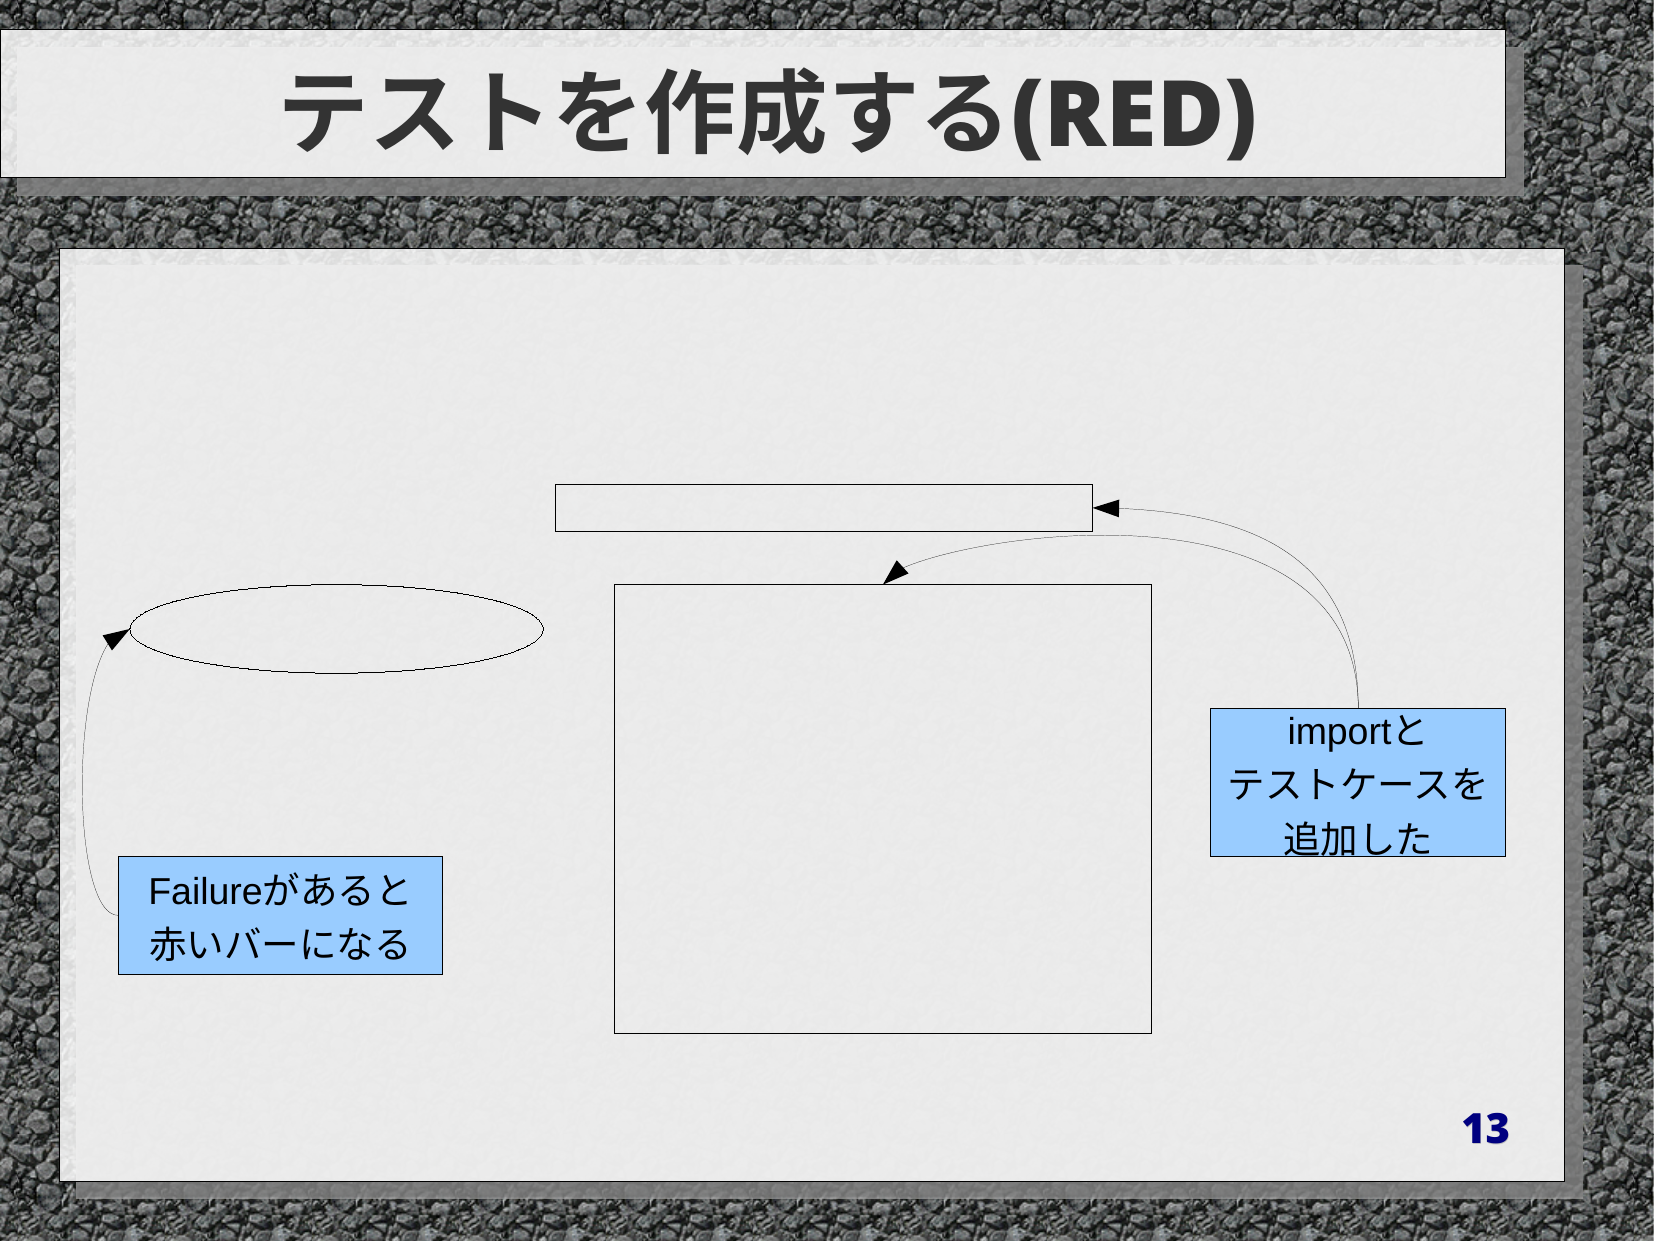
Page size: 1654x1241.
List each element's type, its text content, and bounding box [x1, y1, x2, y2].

text_box importと テストケースを 追加した [1210, 708, 1506, 857]
title テストを作成する(RED) [29, 35, 1506, 177]
text_box Failureがあると 赤いバーになる [118, 856, 443, 975]
picture [0, 0, 1654, 1241]
